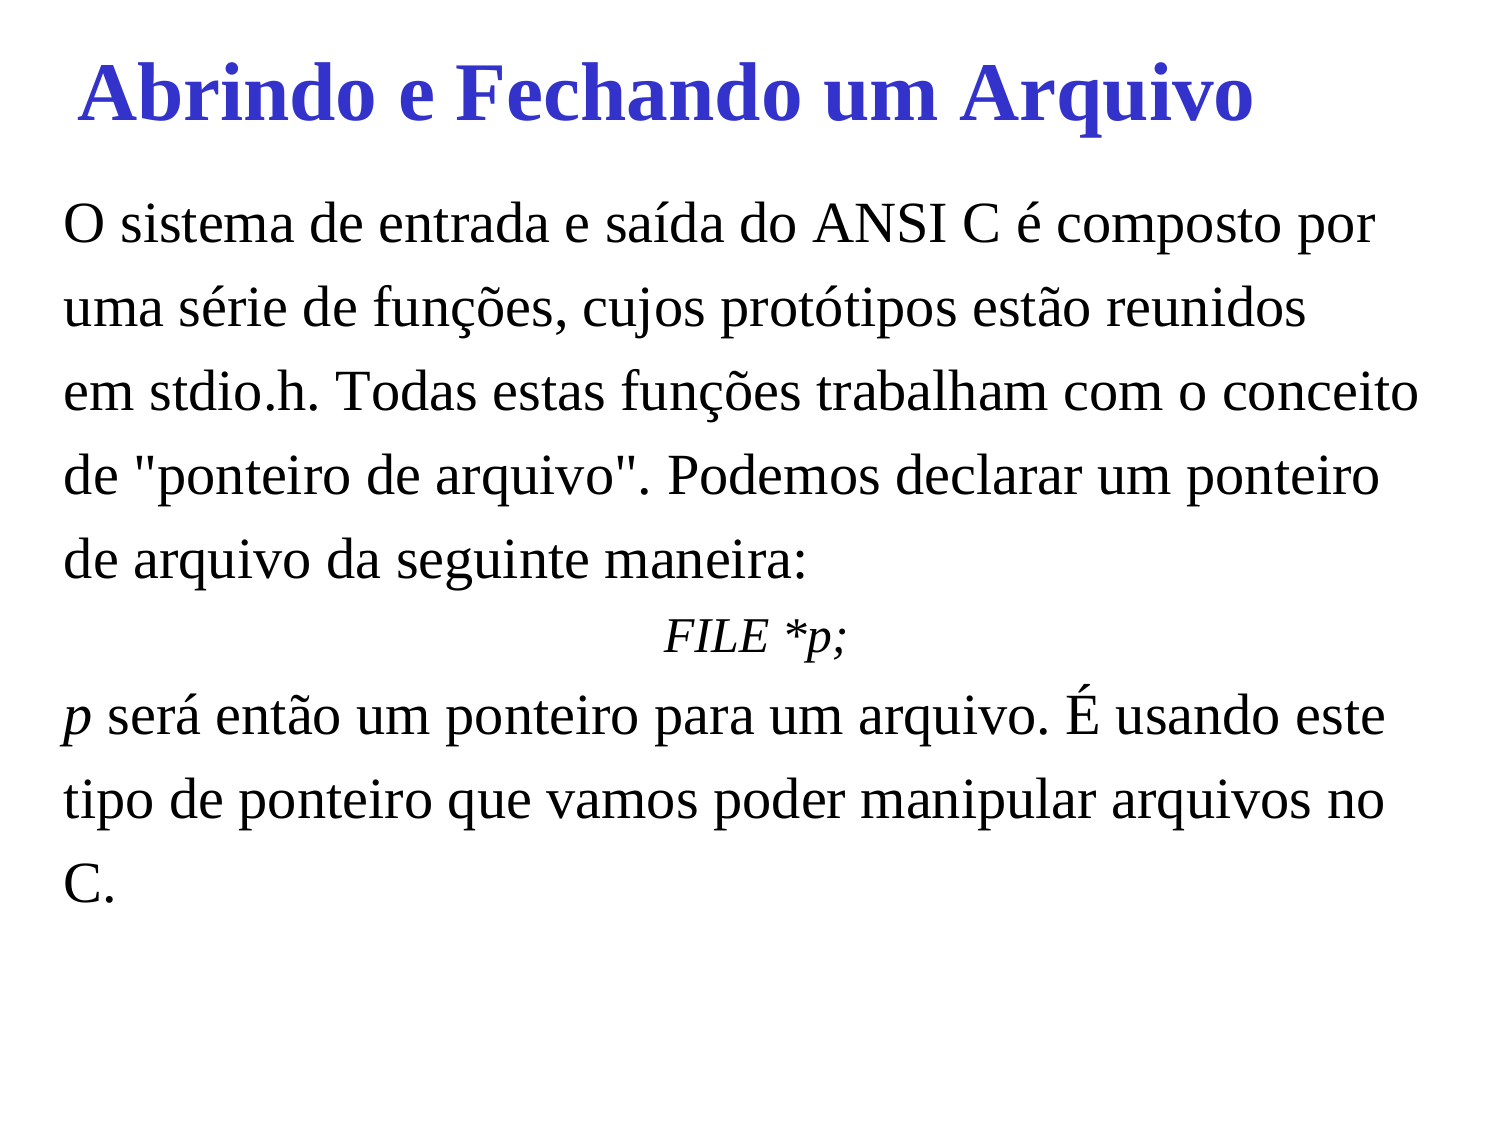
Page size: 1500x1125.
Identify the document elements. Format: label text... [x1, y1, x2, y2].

text_box O sistema de entrada e saída do ANSI C é composto por uma série de funções, cujos protótipos estão reunidos em stdio.h. Todas estas funções trabalham com o conceito de "ponteiro de arquivo". Podemos declarar um ponteiro de arquivo da seguinte maneira: FILE *p; p será então um ponteiro para um arquivo. É usando este tipo de ponteiro que vamos poder manipular arquivos no C. [49, 162, 1450, 922]
text_box Abrindo e Fechando um Arquivo [62, 29, 1272, 146]
